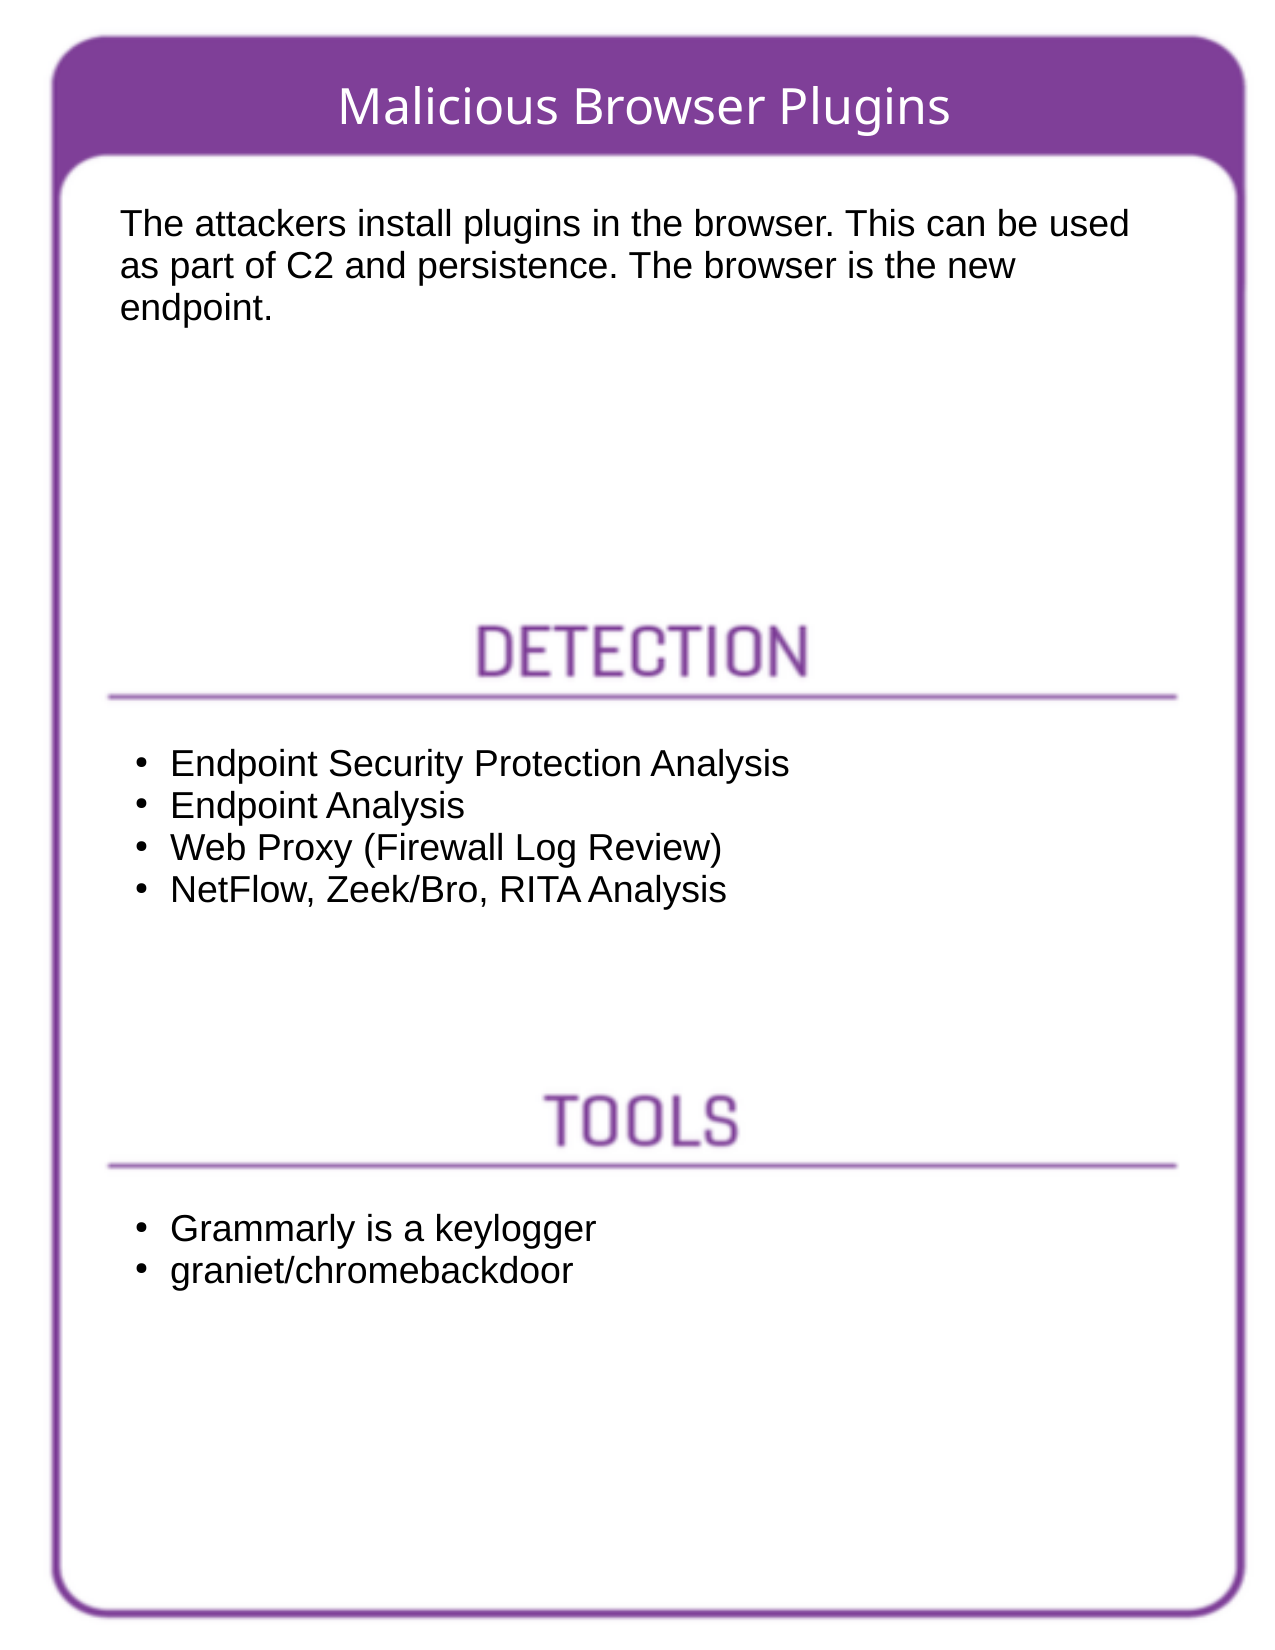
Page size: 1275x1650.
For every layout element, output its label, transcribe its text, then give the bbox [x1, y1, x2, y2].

text_box Grammarly is a keylogger graniet/chromebackdoor [119, 1199, 1170, 1346]
text_box The attackers install plugins in the browser. This can be used as part of C2 and persistence. The browser is the new endpoint. [104, 194, 1185, 336]
text_box Malicious Browser Plugins [89, 54, 1200, 156]
picture [2, 0, 1275, 1650]
text_box Endpoint Security Protection Analysis Endpoint Analysis Web Proxy (Firewall Log Review) NetFlow, Zeek/Bro, RITA Analysis [119, 734, 1155, 918]
